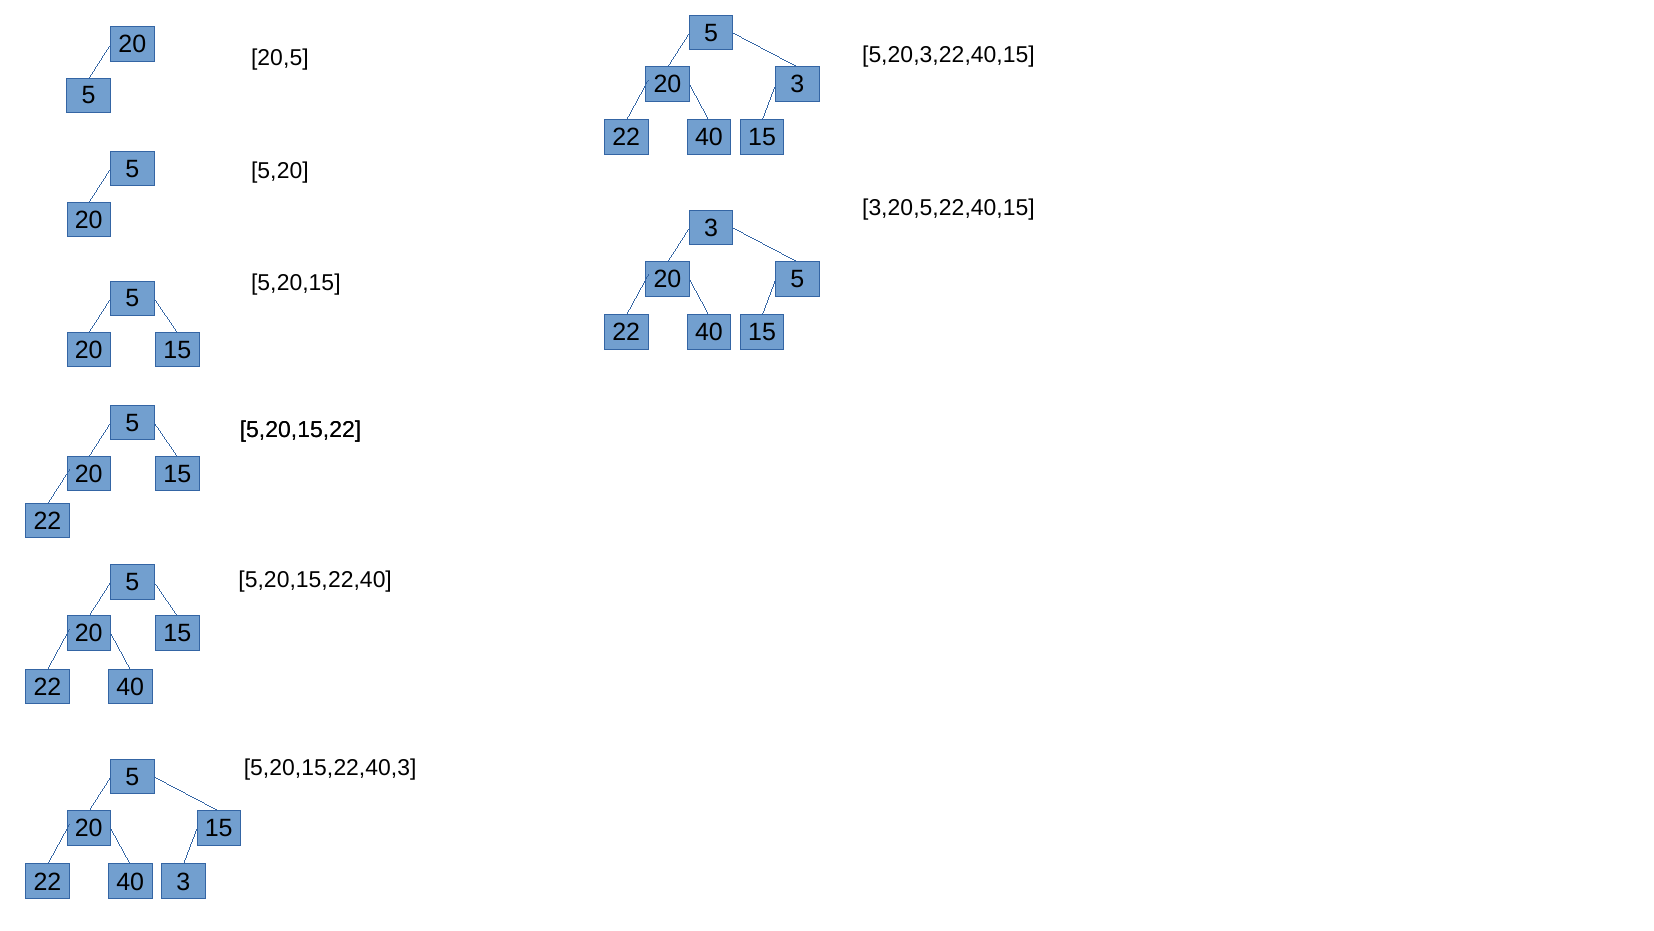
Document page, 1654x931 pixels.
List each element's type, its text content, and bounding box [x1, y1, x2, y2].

text_box 5 [110, 281, 155, 316]
text_box [5,20,3,22,40,15] [847, 34, 1051, 76]
text_box 40 [108, 863, 153, 899]
text_box 40 [108, 669, 153, 704]
text_box 22 [25, 863, 70, 899]
text_box 15 [155, 615, 200, 651]
text_box 20 [645, 261, 690, 297]
text_box 20 [67, 332, 111, 367]
text_box [3,20,5,22,40,15] [847, 187, 1051, 228]
text_box 15 [740, 119, 784, 155]
text_box 3 [689, 210, 733, 245]
text_box [5,20] [236, 150, 324, 191]
text_box [5,20,15,22,40] [223, 559, 408, 601]
text_box 22 [604, 119, 649, 155]
text_box 3 [775, 66, 820, 102]
text_box 22 [604, 314, 649, 350]
text_box 5 [110, 151, 155, 186]
text_box 20 [645, 66, 690, 102]
text_box 5 [110, 759, 155, 794]
text_box 22 [25, 503, 70, 538]
text_box [5,20,15,22,40,3] [229, 747, 432, 788]
text_box 15 [197, 810, 241, 846]
text_box 40 [687, 119, 731, 155]
text_box 20 [110, 26, 155, 62]
text_box 15 [155, 456, 200, 491]
text_box 5 [66, 78, 111, 113]
text_box 22 [25, 669, 70, 704]
text_box 5 [110, 564, 155, 600]
text_box 15 [155, 332, 200, 367]
text_box 20 [67, 615, 111, 651]
text_box 20 [67, 810, 111, 846]
text_box 40 [687, 314, 731, 350]
text_box 20 [67, 202, 111, 237]
text_box 15 [740, 314, 784, 350]
text_box 5 [110, 405, 155, 440]
text_box [20,5] [236, 37, 324, 78]
text_box 3 [161, 863, 206, 899]
text_box [5,20,15,22] [225, 409, 377, 451]
text_box 5 [775, 261, 820, 297]
text_box [5,20,15] [236, 262, 356, 303]
text_box 20 [67, 456, 111, 491]
text_box 5 [689, 15, 733, 50]
